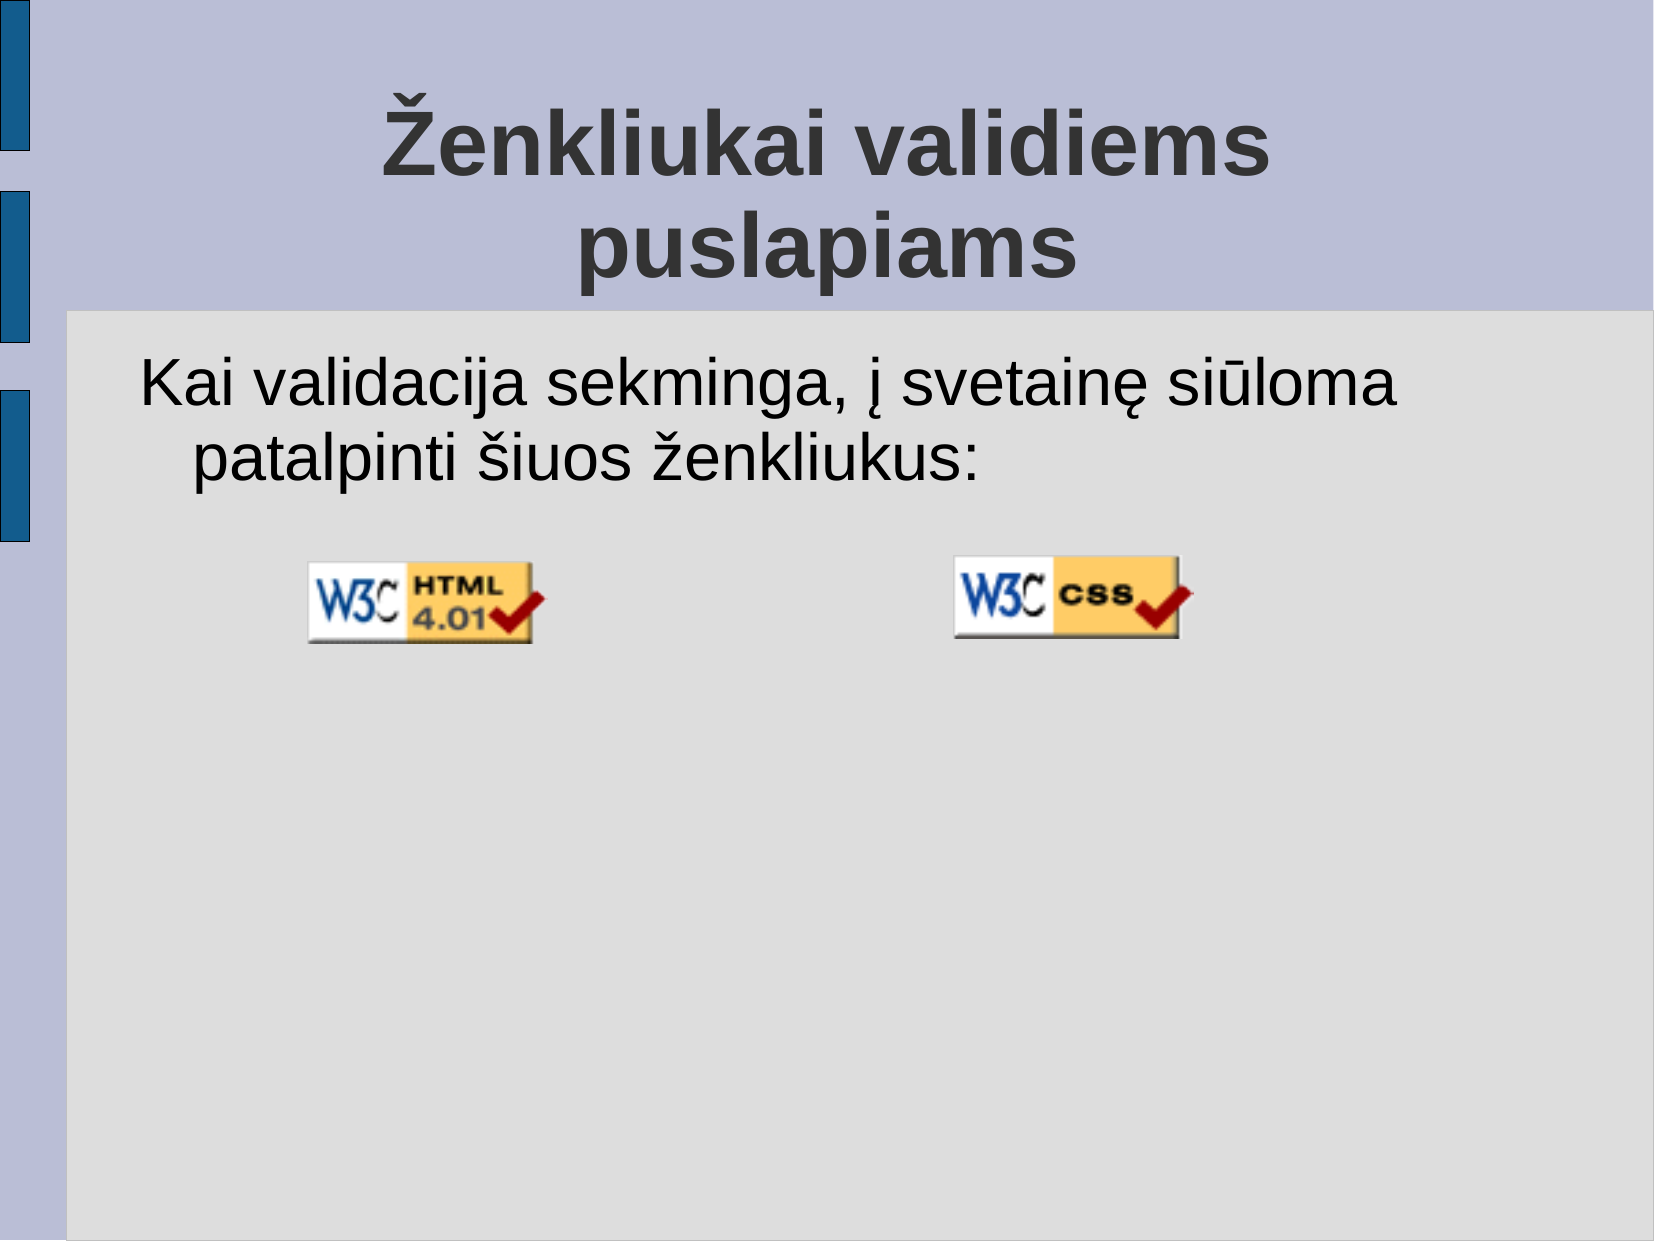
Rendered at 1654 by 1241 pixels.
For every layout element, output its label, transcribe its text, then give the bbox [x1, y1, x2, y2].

list Kai validacija sekminga, į svetainę siūloma patalpinti šiuos ženkliukus: [121, 344, 1534, 1127]
title Ženkliukai validiems puslapiams [121, 91, 1534, 299]
